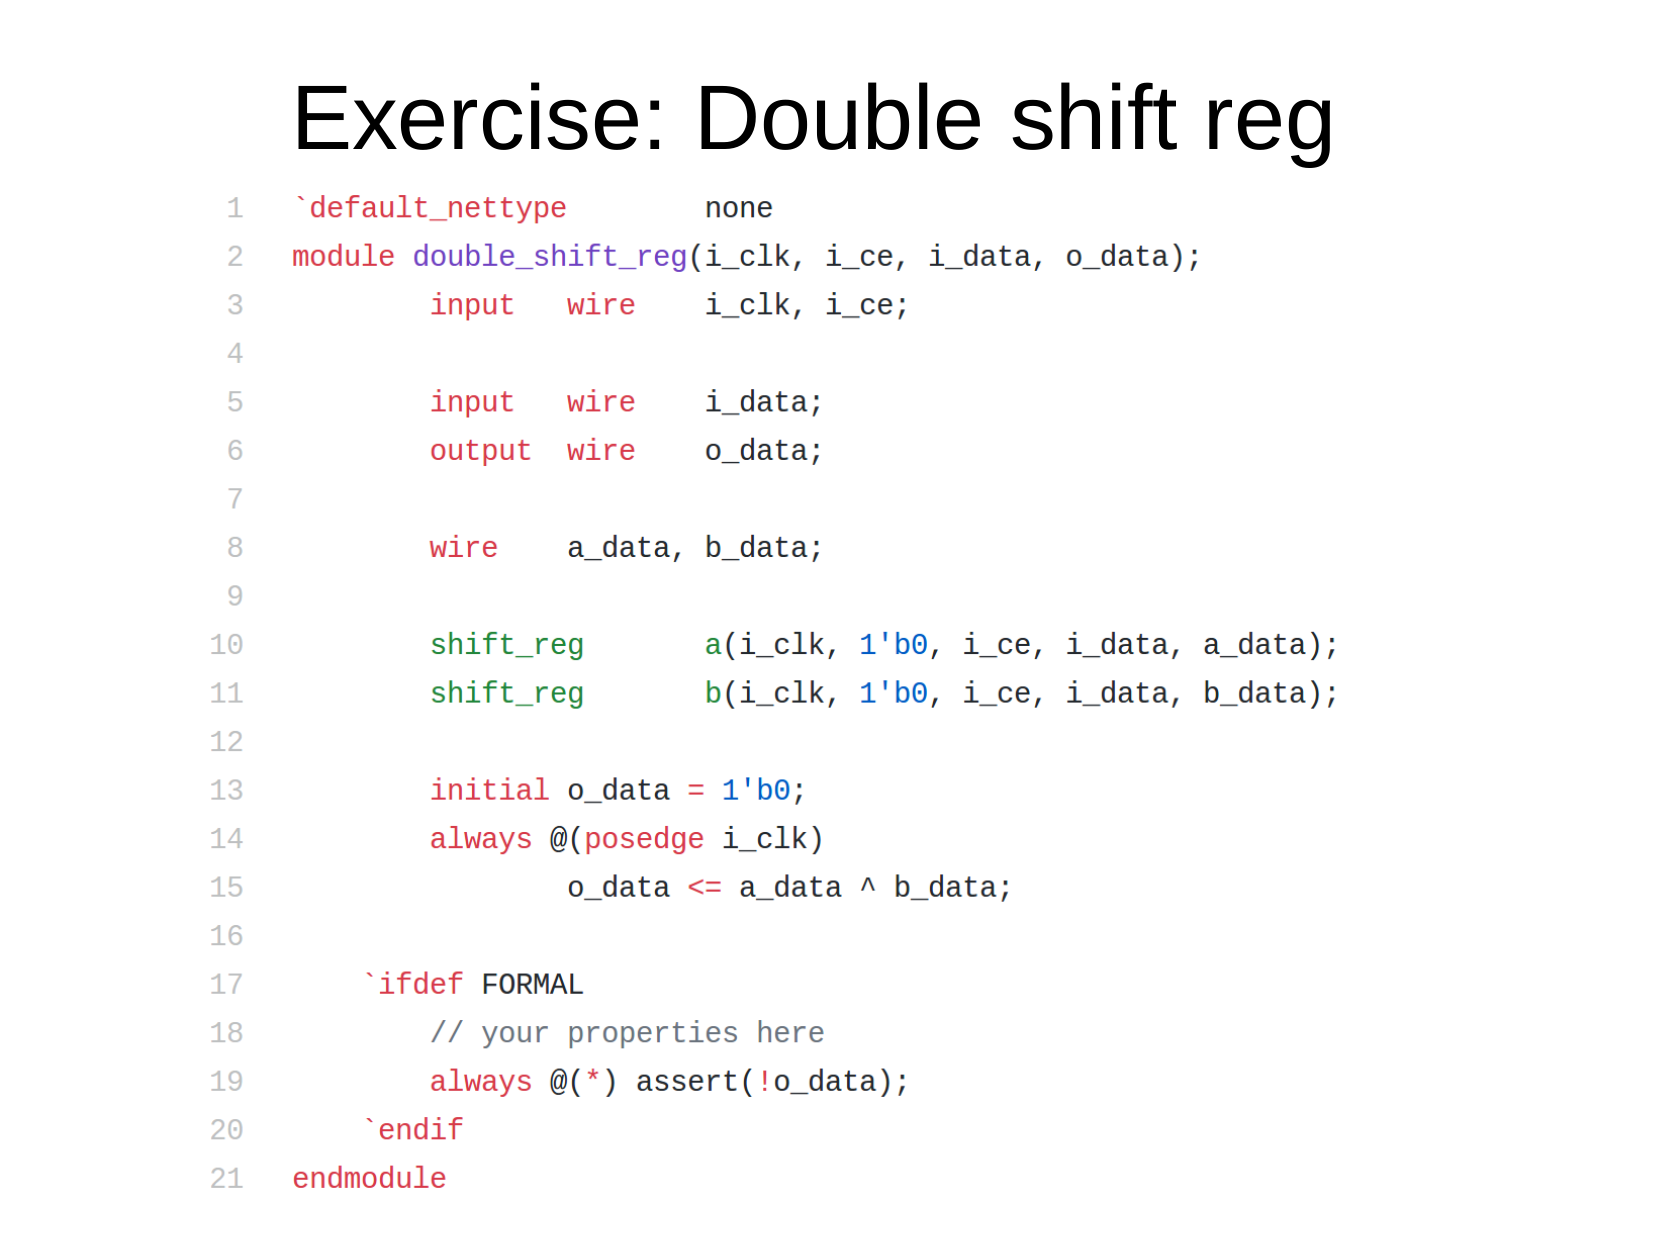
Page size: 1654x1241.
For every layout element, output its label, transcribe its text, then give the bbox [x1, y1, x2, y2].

title Exercise: Double shift reg [82, 13, 1571, 222]
picture [188, 188, 1404, 1200]
